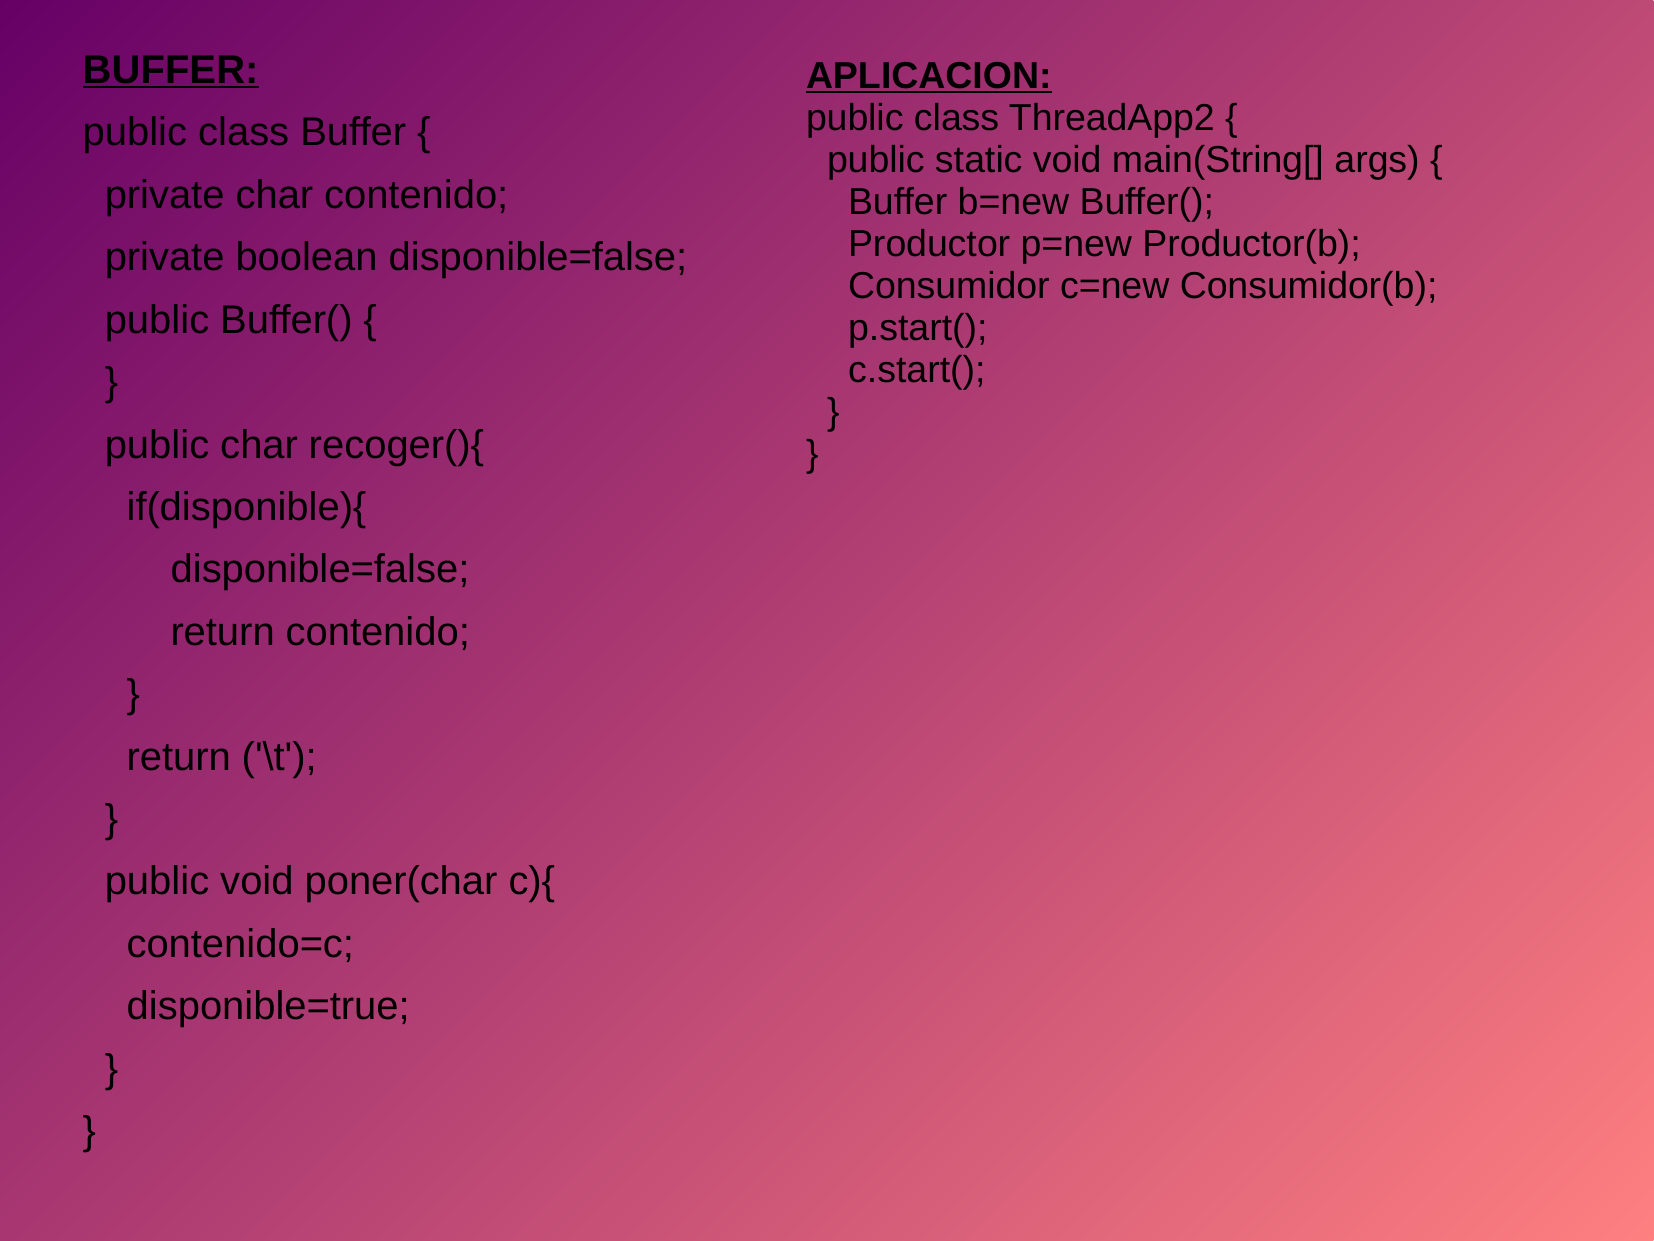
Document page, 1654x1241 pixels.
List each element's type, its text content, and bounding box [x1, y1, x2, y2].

text_box APLICACION: public class ThreadApp2 { public static void main(String[] args) { Buffer b=new Buffer(); Productor p=new Productor(b); Consumidor c=new Consumidor(b); p.start(); c.start(); } } [791, 47, 1477, 506]
list BUFFER: public class Buffer { private char contenido; private boolean disponible=false; public Buffer() { } public char recoger(){ if(disponible){ disponible=false; return contenido; } return ('\t'); } public void poner(char c){ contenido=c; disponible=true; } } [82, 47, 721, 1170]
